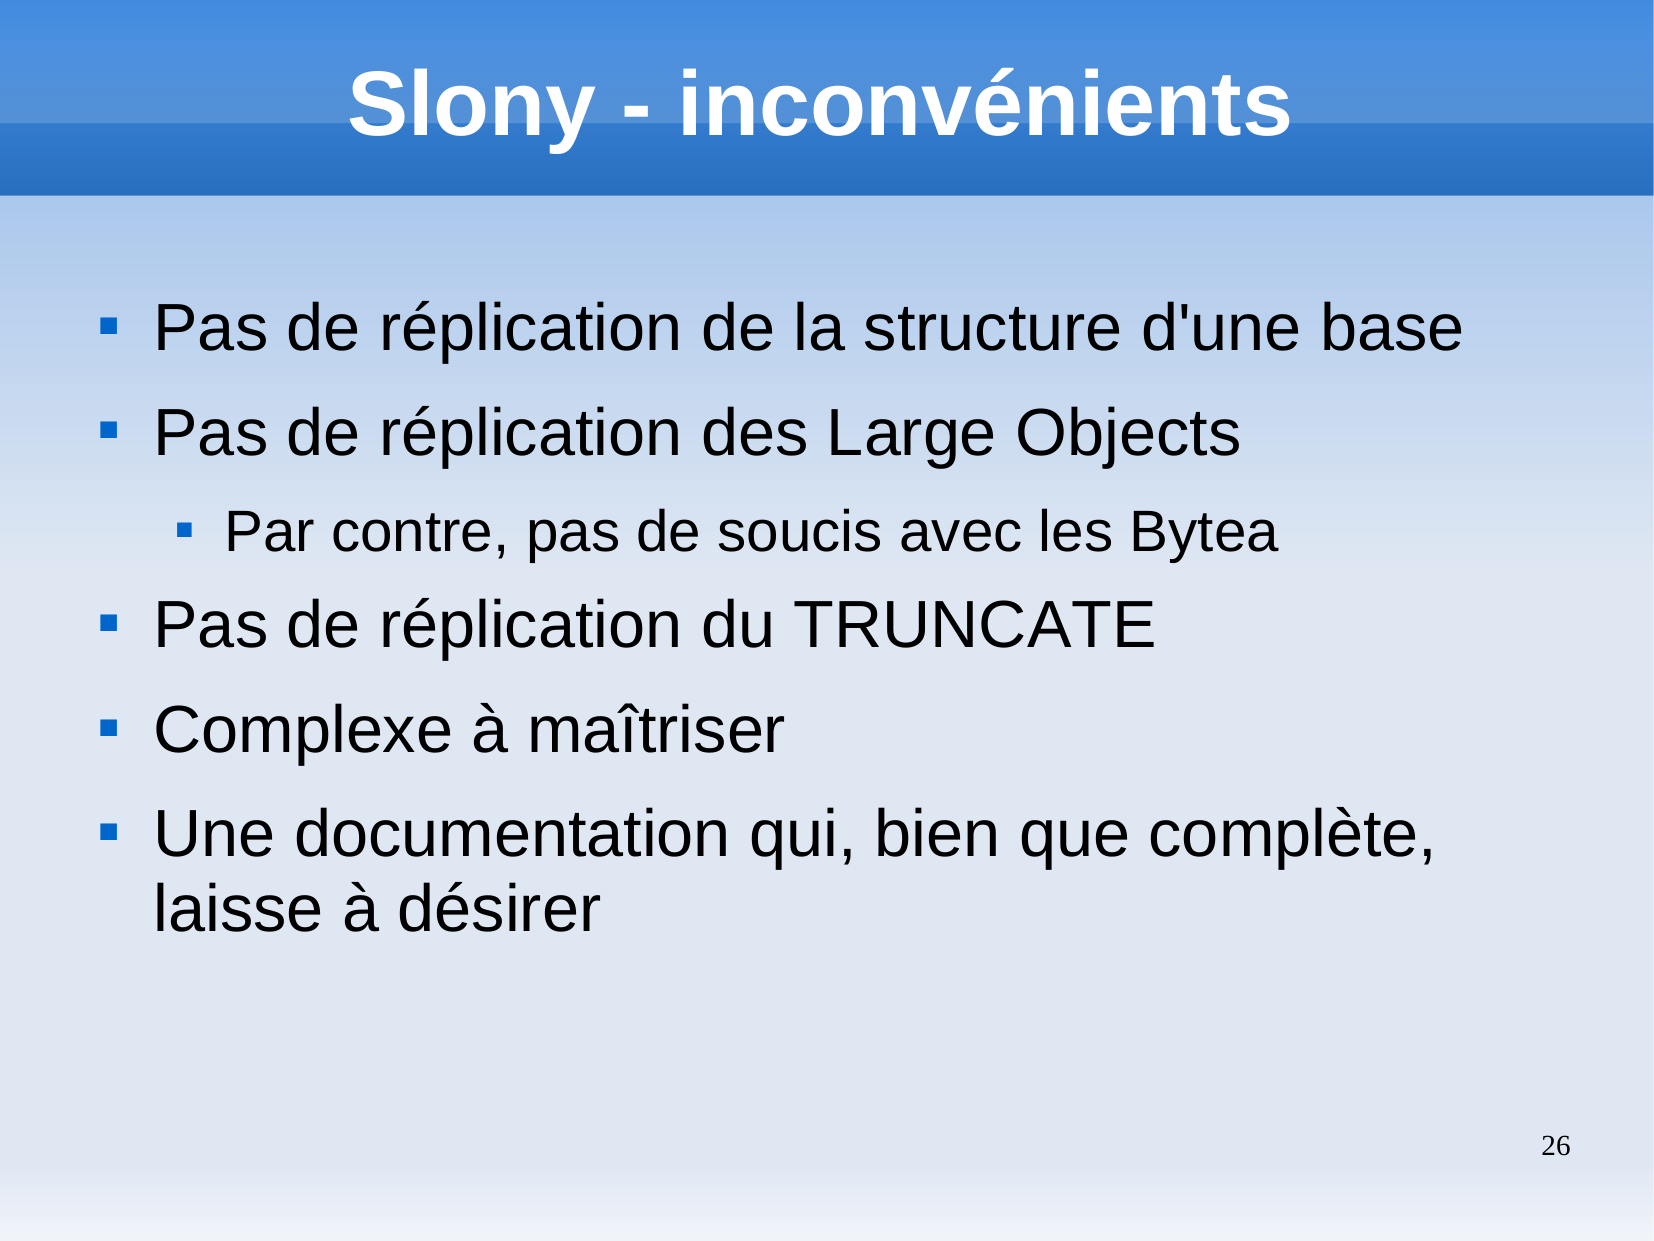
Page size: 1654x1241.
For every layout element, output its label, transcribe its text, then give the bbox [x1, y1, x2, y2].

list Pas de réplication de la structure d'une base Pas de réplication des Large Objects Par contre, pas de soucis avec les Bytea Pas de réplication du TRUNCATE Complexe à maîtriser Une documentation qui, bien que complète, laisse à désirer [82, 290, 1571, 1094]
picture [0, 0, 1654, 1241]
title Slony - inconvénients [76, 7, 1565, 200]
